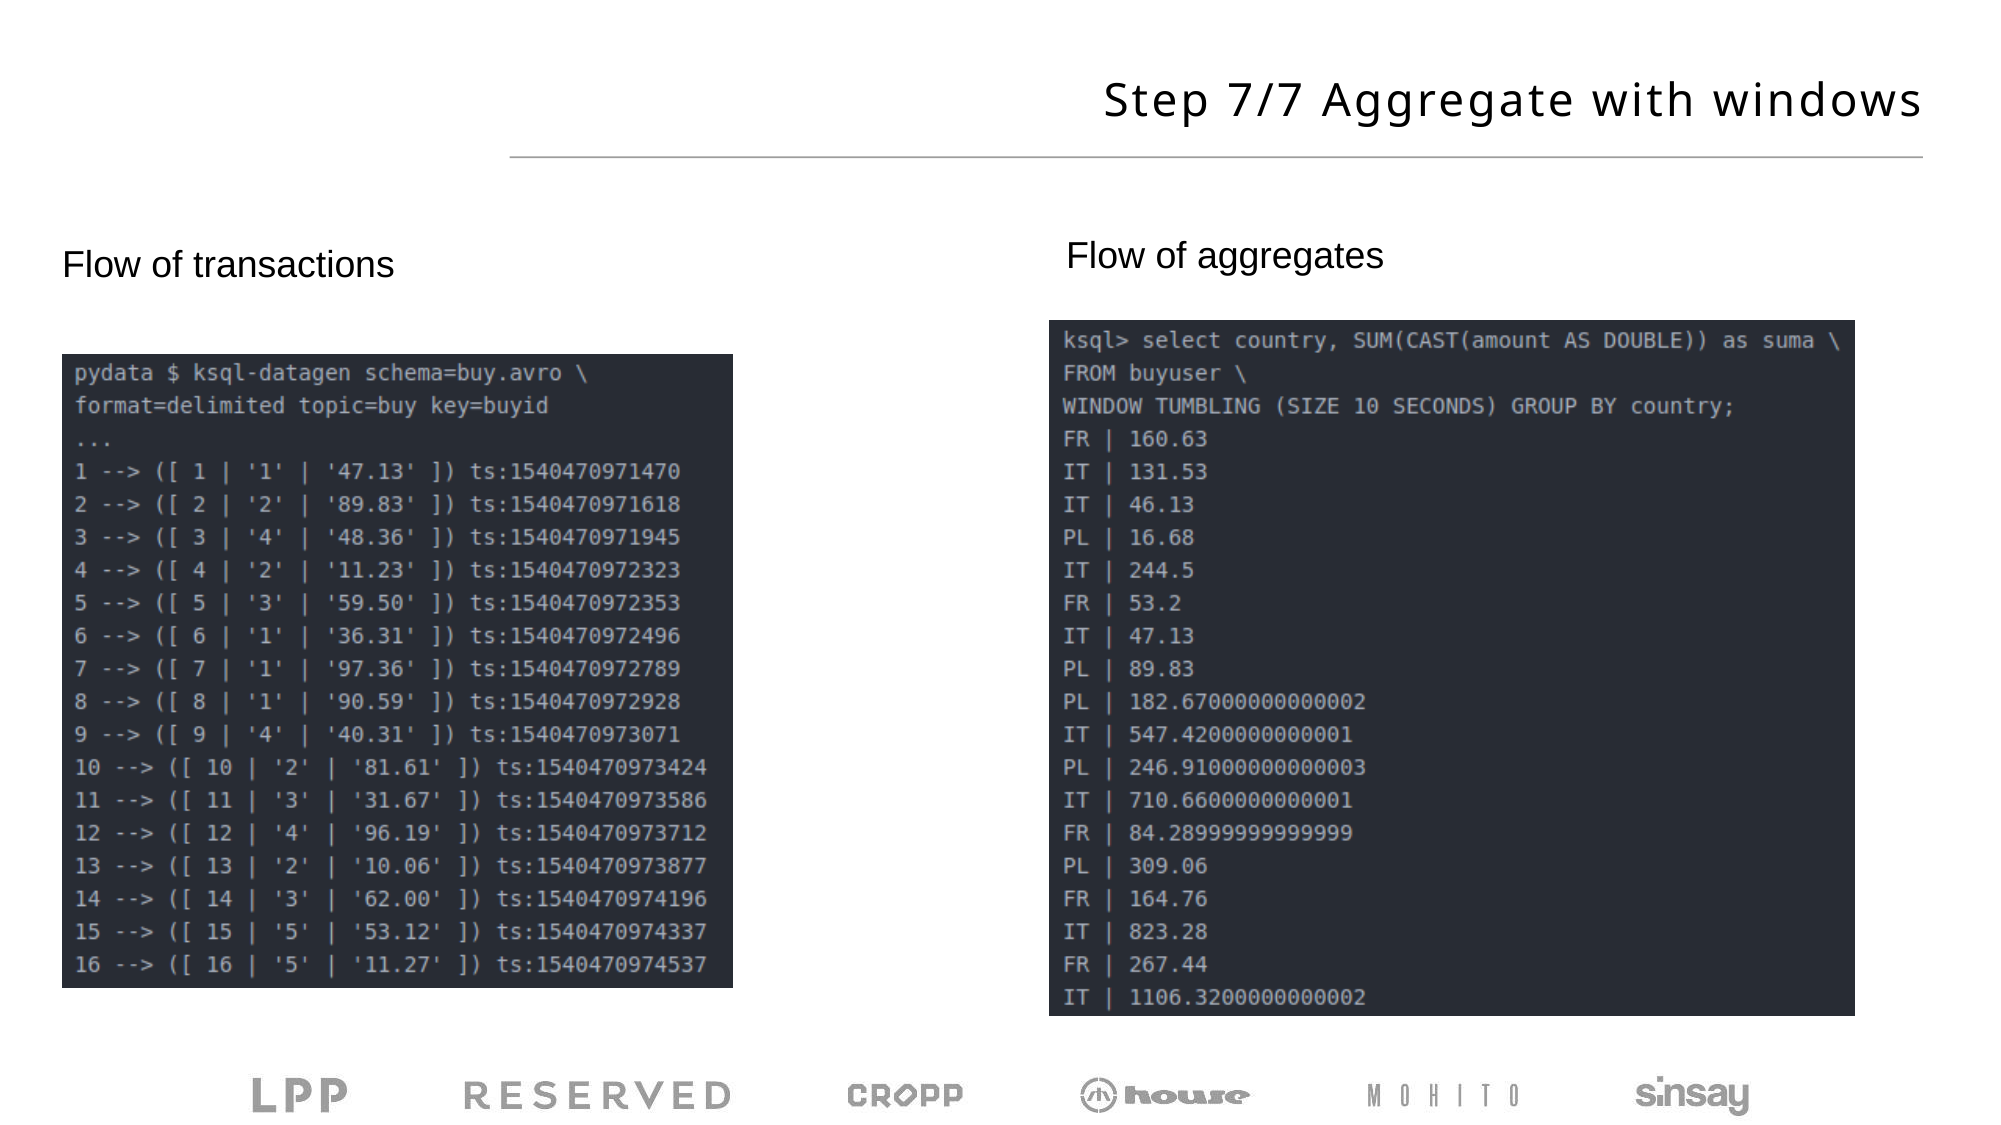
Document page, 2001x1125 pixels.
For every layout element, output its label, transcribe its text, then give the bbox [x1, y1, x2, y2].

picture [1049, 320, 1855, 1016]
text_box Flow of aggregates [1051, 226, 1400, 284]
text_box Flow of transactions [47, 236, 410, 294]
picture [0, 1065, 2000, 1125]
title Step 7/7 Aggregate with windows [421, 57, 1923, 159]
picture [62, 354, 733, 988]
